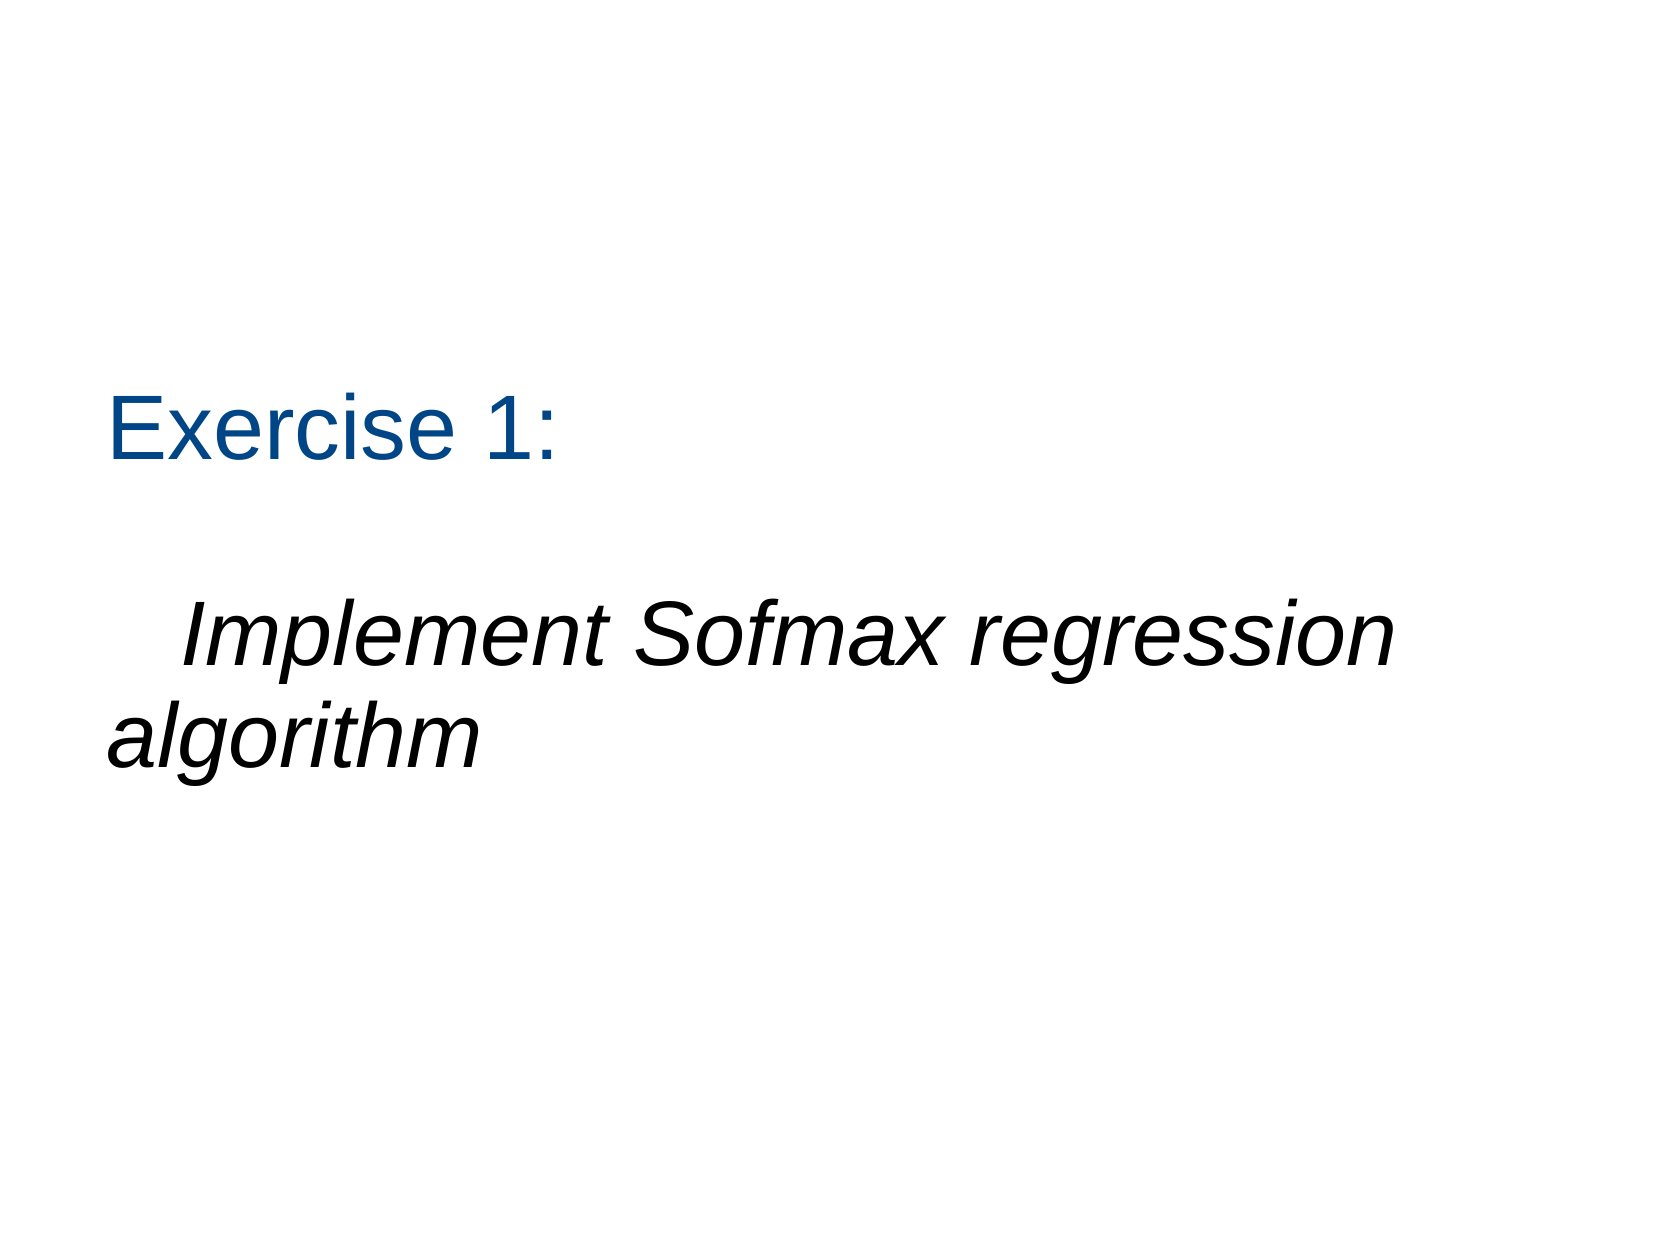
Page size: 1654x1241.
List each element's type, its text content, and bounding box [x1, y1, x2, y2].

title Exercise 1: Implement Sofmax regression algorithm [106, 376, 1595, 787]
